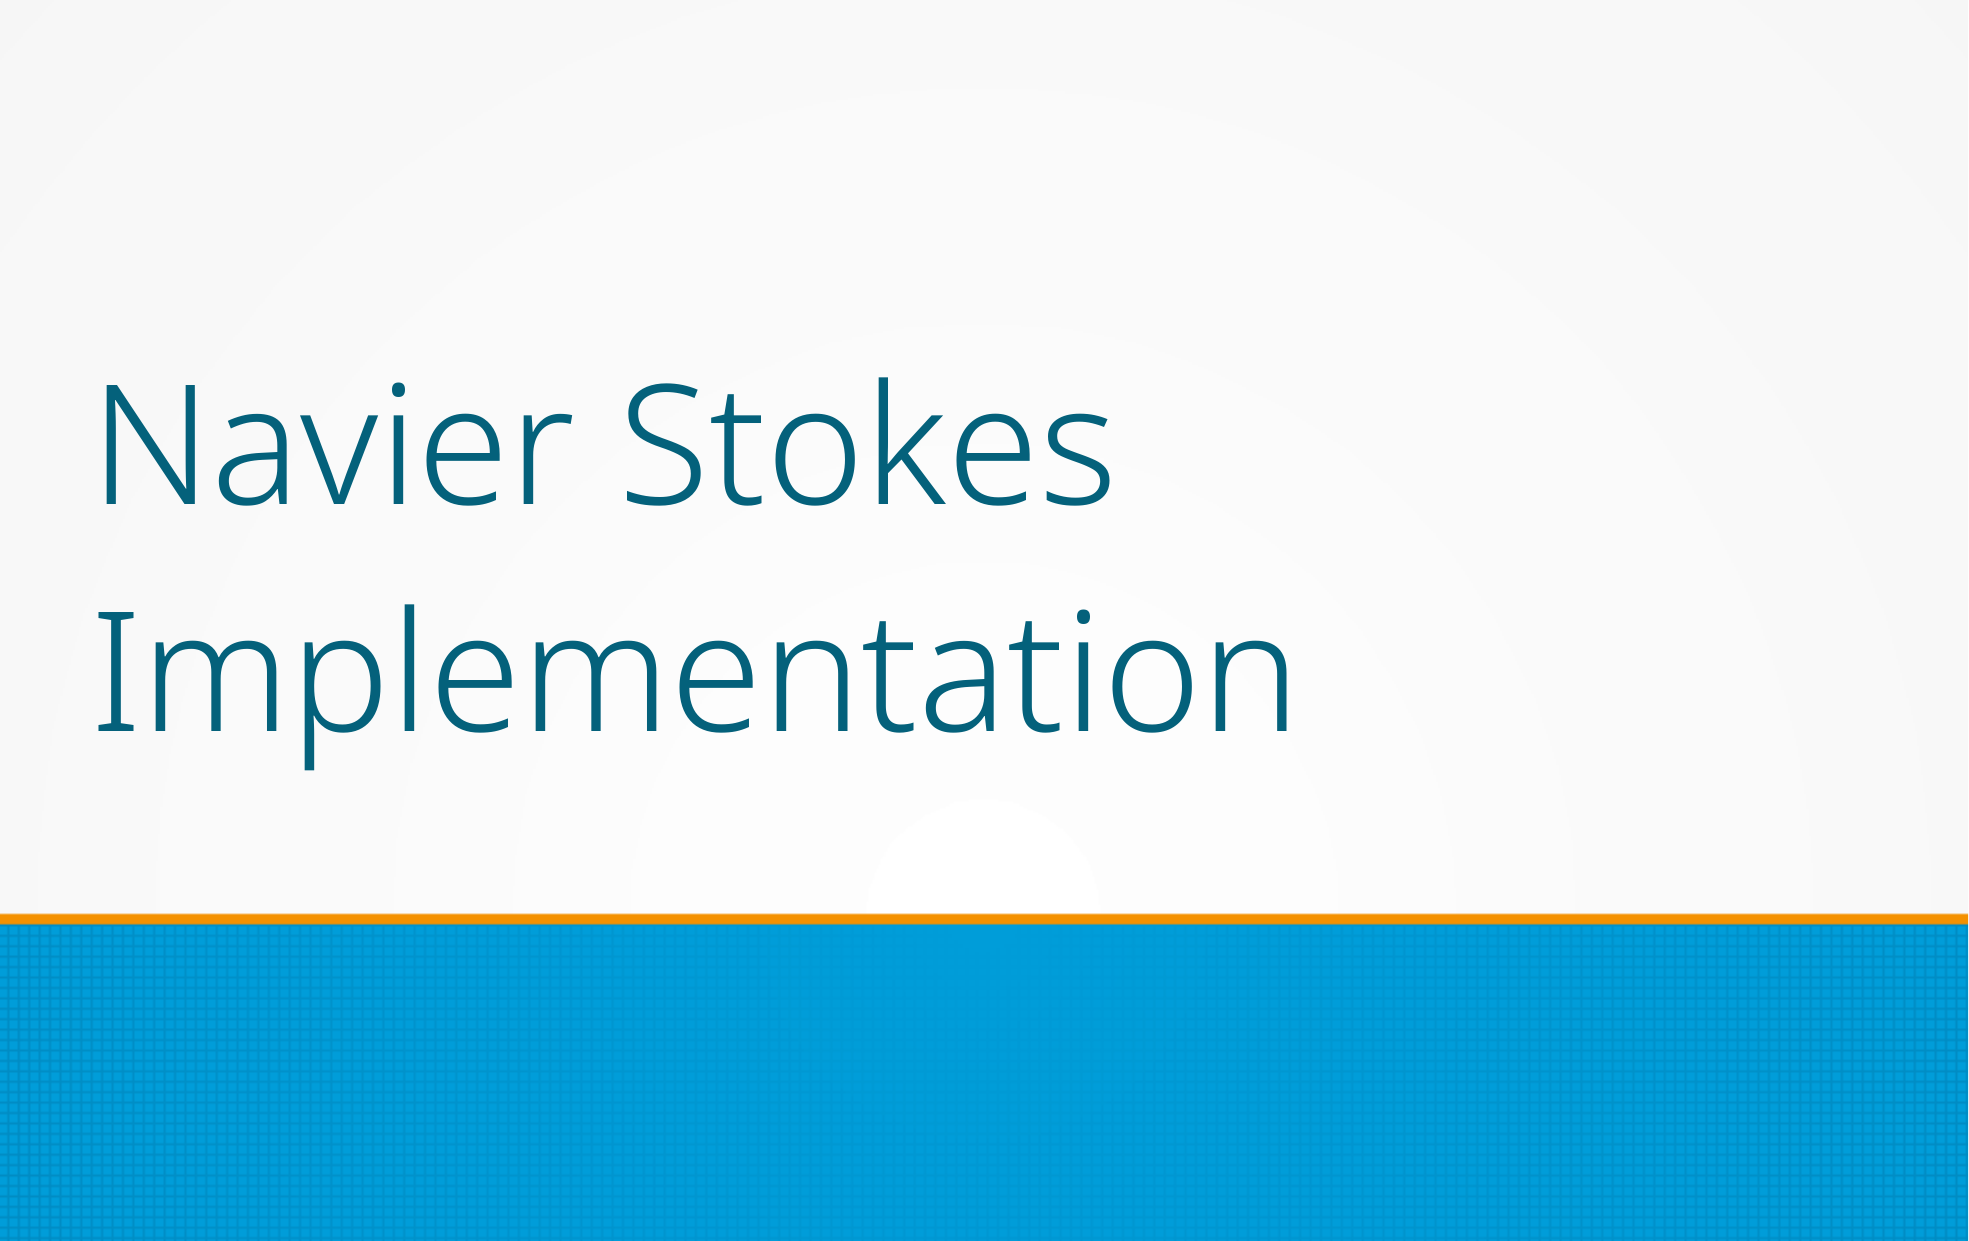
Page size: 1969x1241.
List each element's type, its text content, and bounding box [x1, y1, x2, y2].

title Navier Stokes Implementation [89, 49, 1862, 781]
picture [0, 0, 1969, 924]
